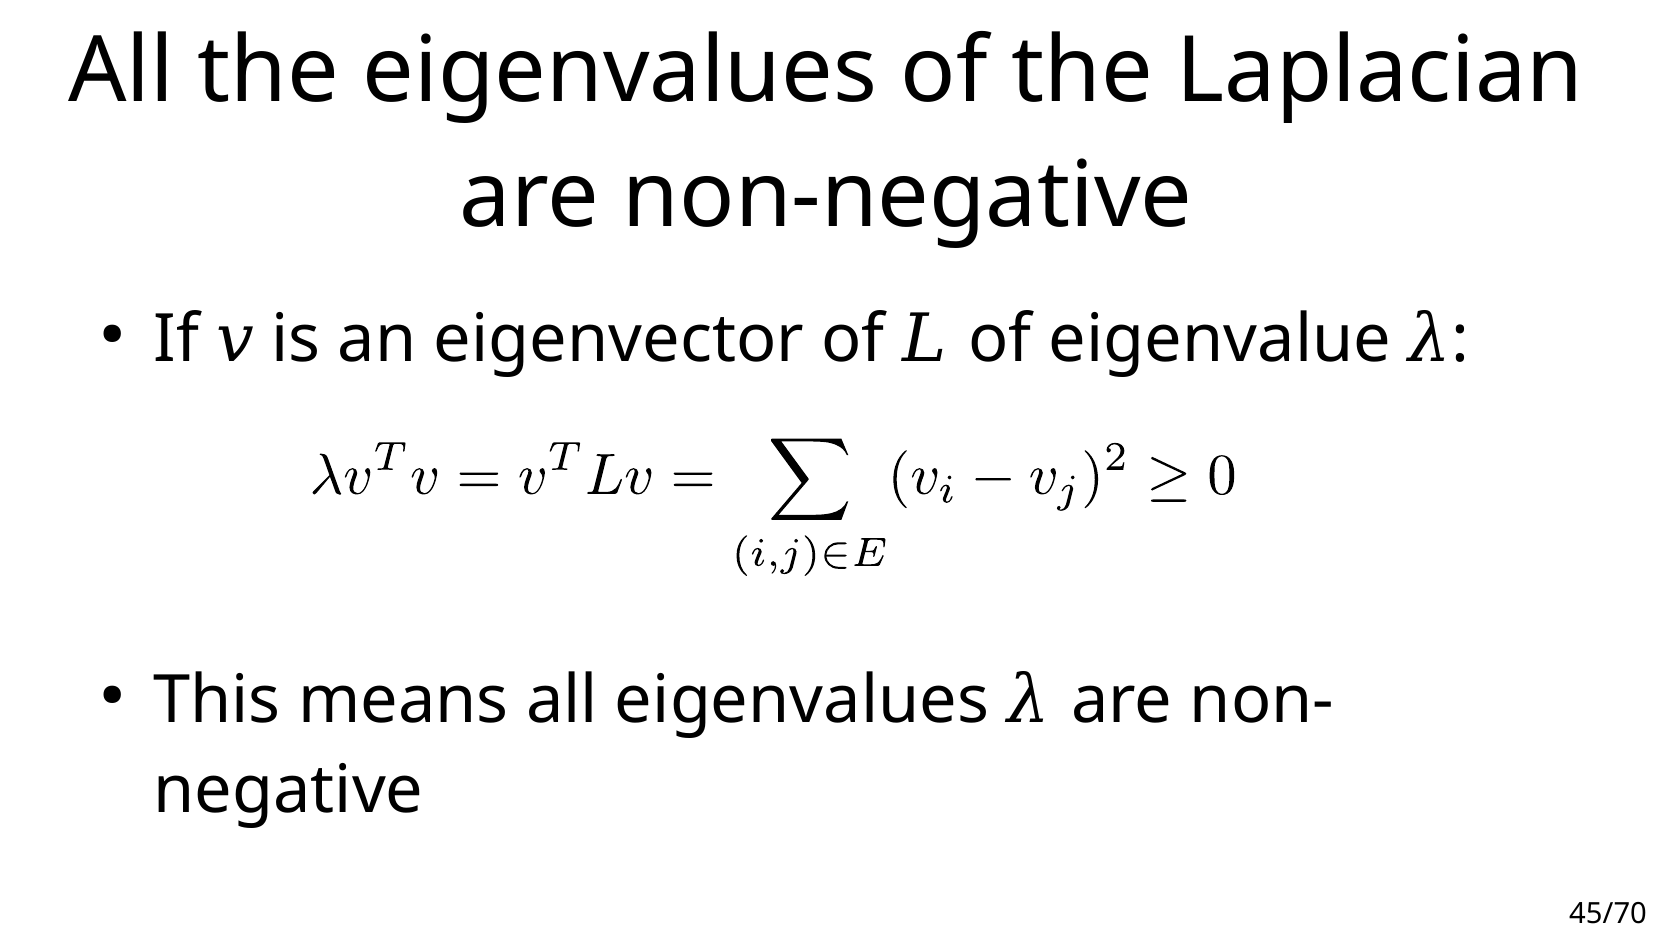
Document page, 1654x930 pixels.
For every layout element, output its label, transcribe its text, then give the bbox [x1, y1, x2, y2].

list If v is an eigenvector of L of eigenvalue λ: This means all eigenvalues λ are non-negative [82, 290, 1571, 886]
title All the eigenvalues of the Laplacian are non-negative [0, 0, 1653, 258]
text_box [312, 438, 1235, 576]
